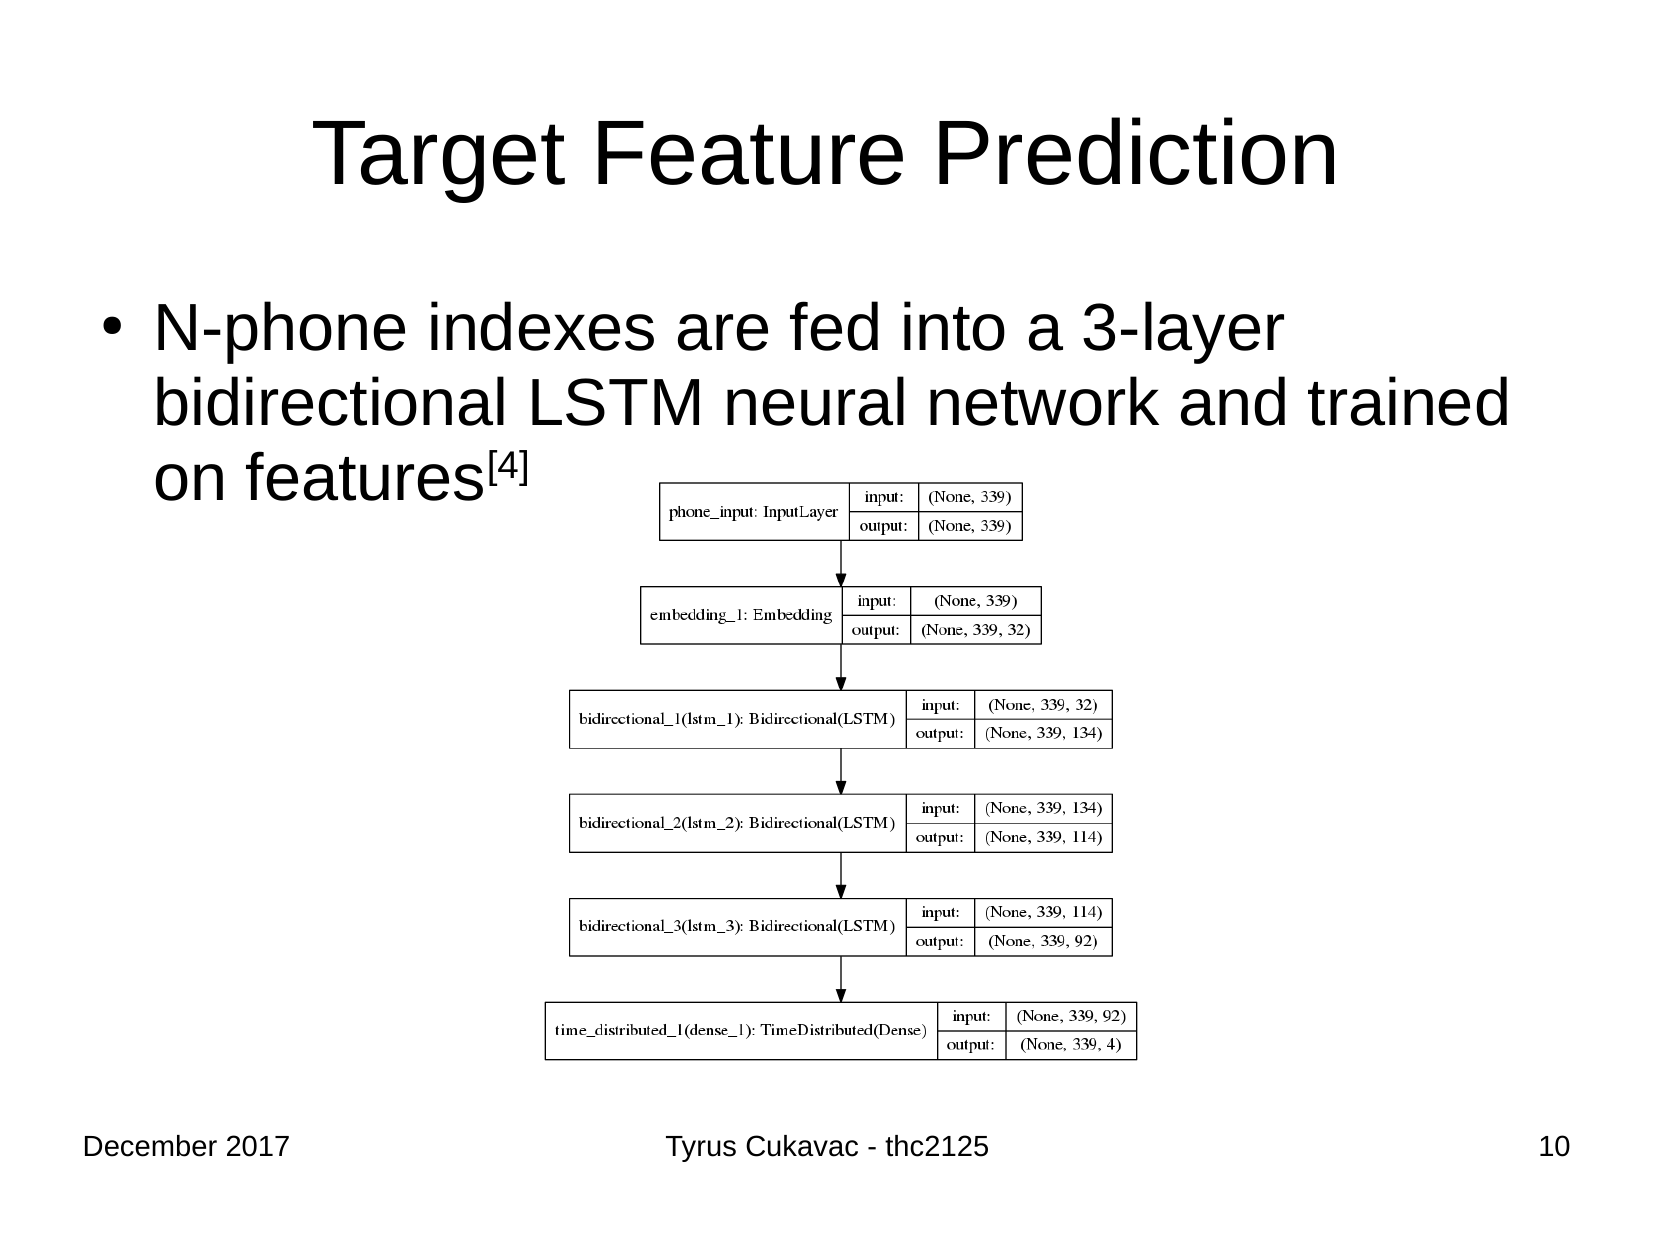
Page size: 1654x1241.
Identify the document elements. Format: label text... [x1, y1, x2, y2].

list N-phone indexes are fed into a 3-layer bidirectional LSTM neural network and trained on features[4] [82, 290, 1571, 1010]
title Target Feature Prediction [82, 49, 1571, 257]
picture [540, 477, 1141, 1066]
